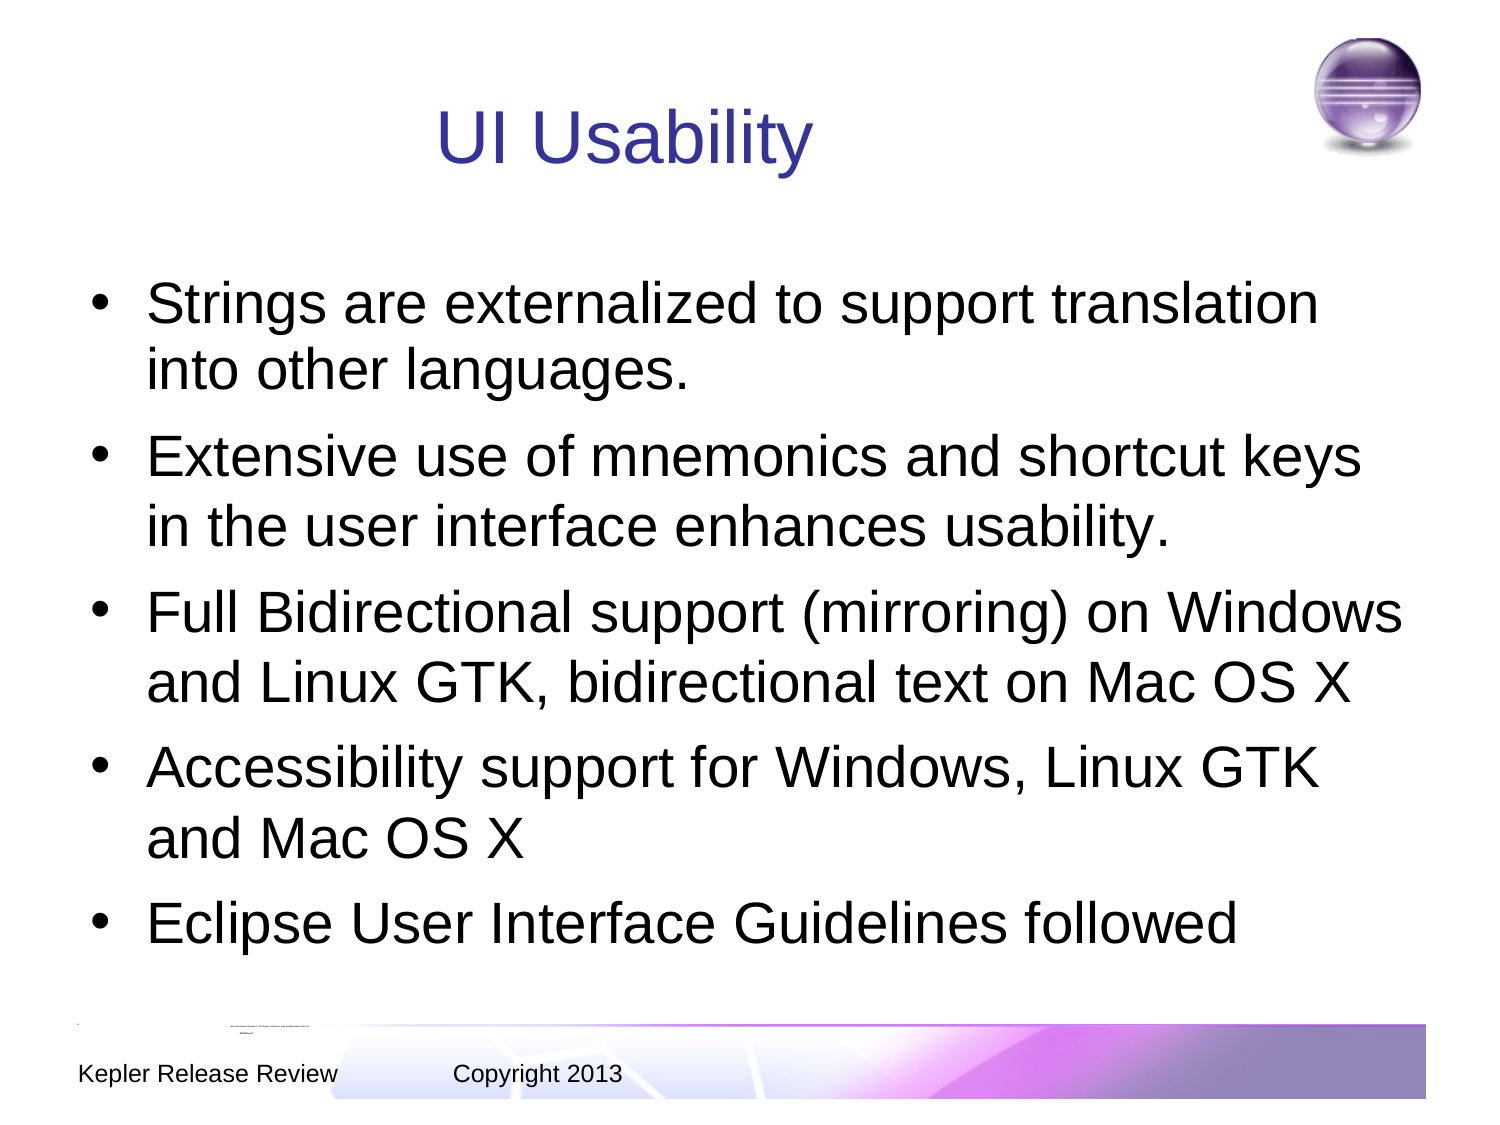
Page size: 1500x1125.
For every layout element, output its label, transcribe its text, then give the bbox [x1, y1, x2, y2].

list Strings are externalized to support translation into other languages. Extensive use of mnemonics and shortcut keys in the user interface enhances usability. Full Bidirectional support (mirroring) on Windows and Linux GTK, bidirectional text on Mac OS X Accessibility support for Windows, Linux GTK and Mac OS X Eclipse User Interface Guidelines followed [75, 262, 1426, 1059]
title UI Usability [74, 45, 1176, 233]
picture [1307, 37, 1426, 157]
picture [225, 1059, 1426, 1099]
